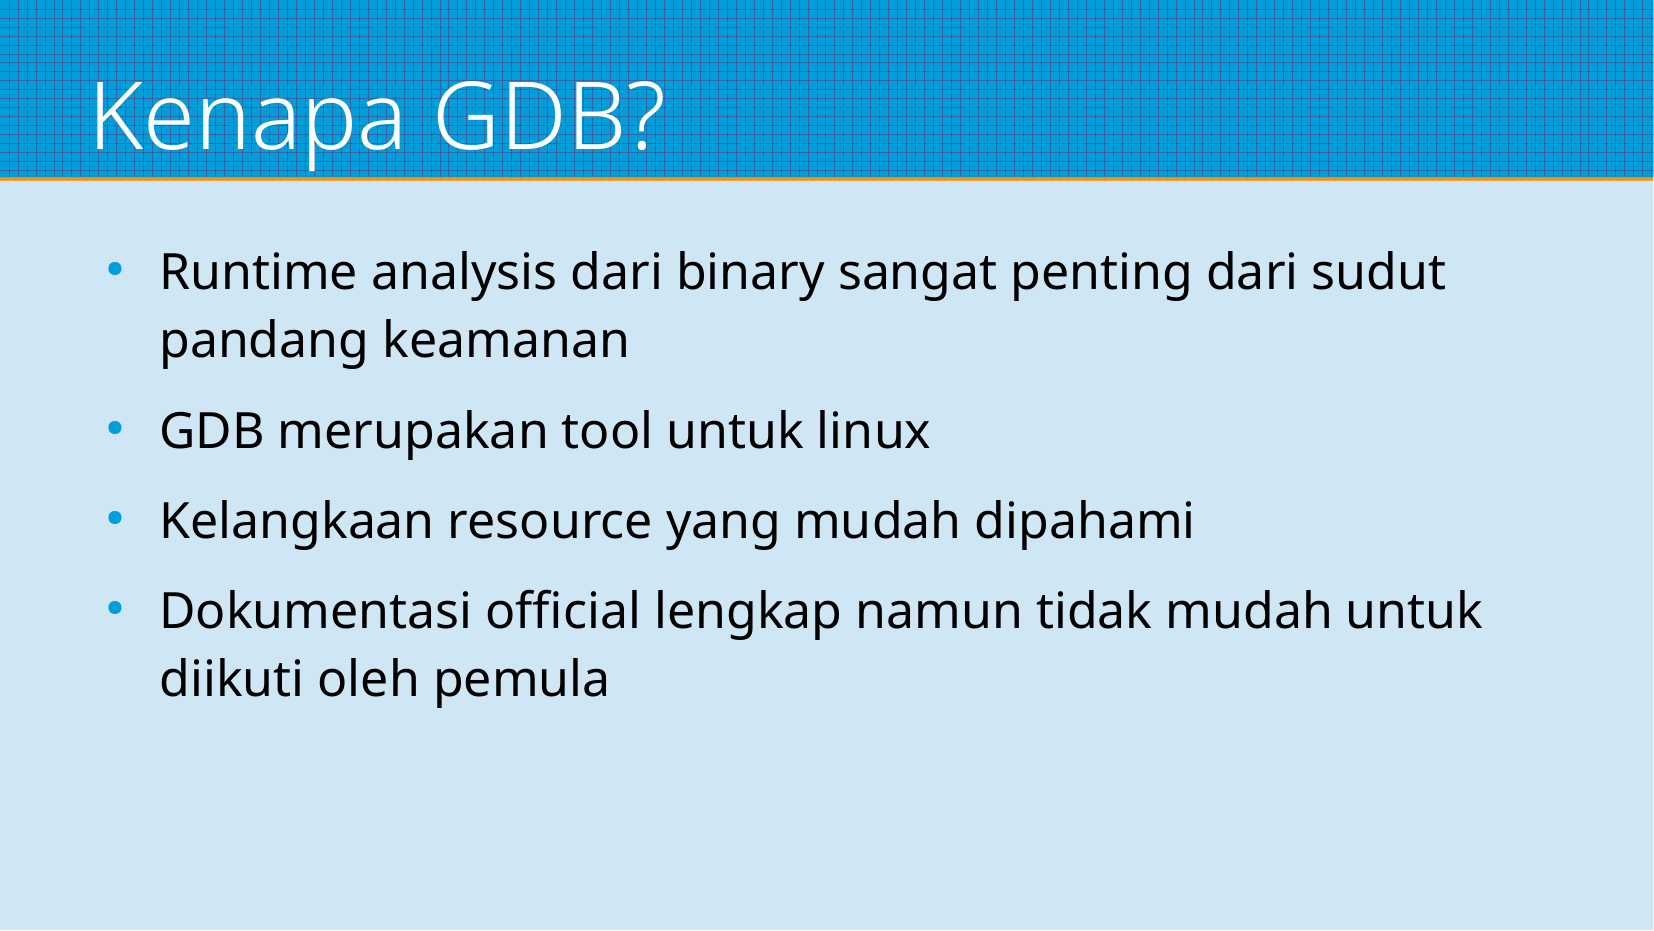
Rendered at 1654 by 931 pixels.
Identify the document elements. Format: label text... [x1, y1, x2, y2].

list Runtime analysis dari binary sangat penting dari sudut pandang keamanan GDB merupakan tool untuk linux Kelangkaan resource yang mudah dipahami Dokumentasi official lengkap namun tidak mudah untuk diikuti oleh pemula [88, 236, 1565, 813]
title Kenapa GDB? [88, 14, 1565, 178]
